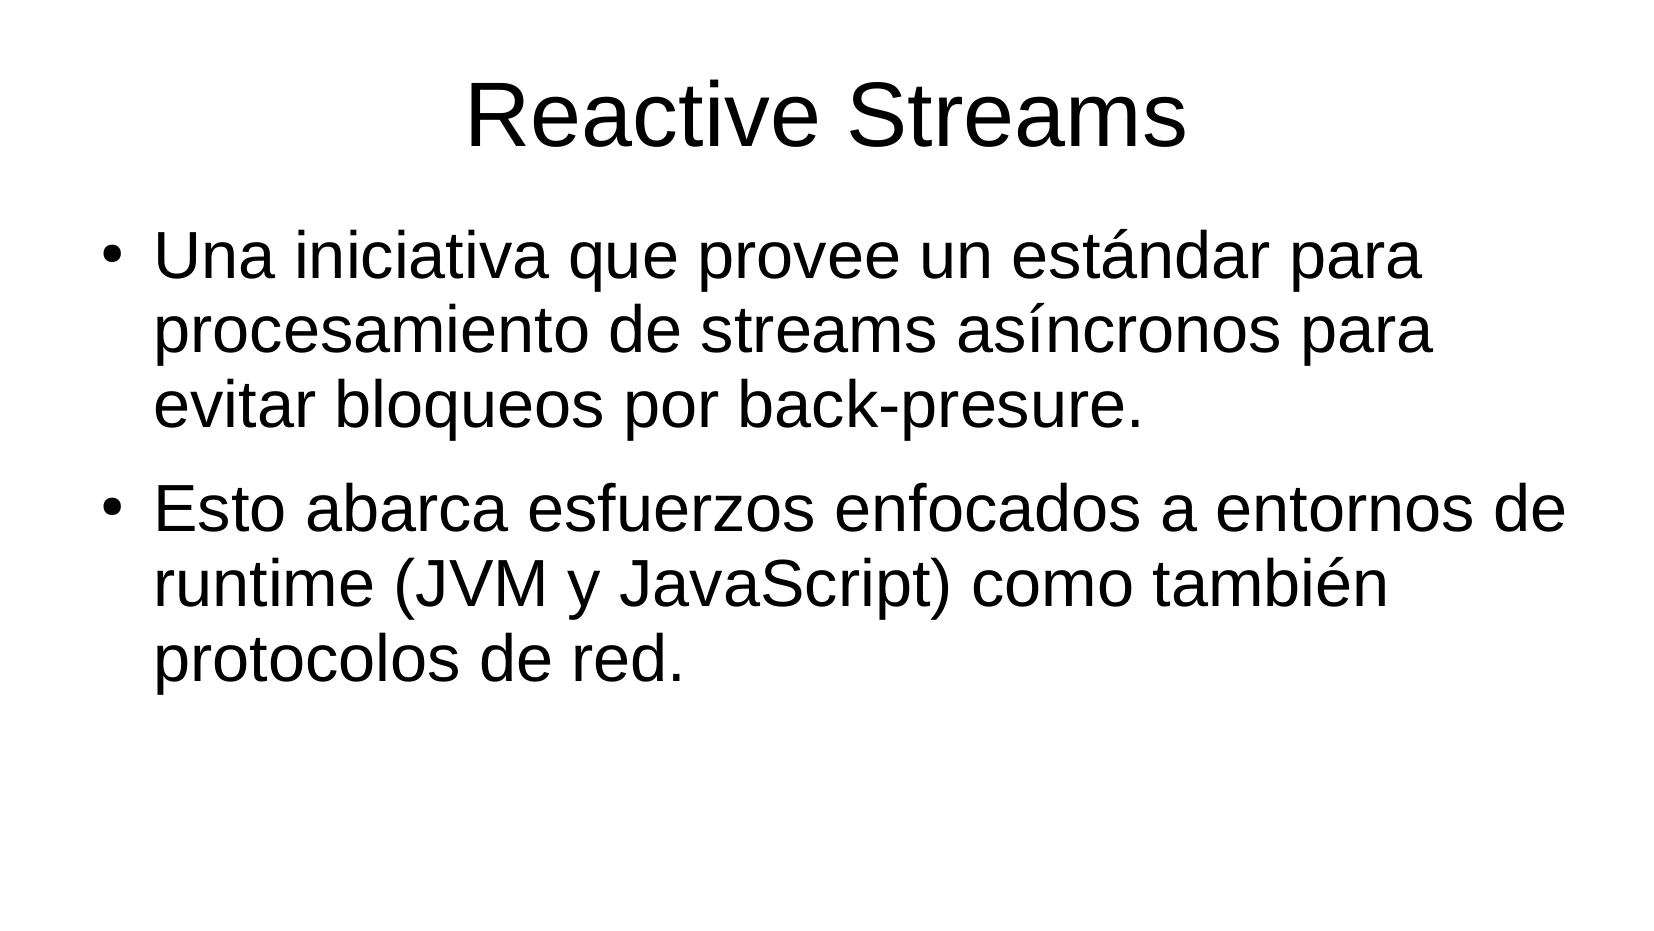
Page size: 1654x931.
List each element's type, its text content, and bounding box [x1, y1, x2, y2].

list Una iniciativa que provee un estándar para procesamiento de streams asíncronos para evitar bloqueos por back-presure. Esto abarca esfuerzos enfocados a entornos de runtime (JVM y JavaScript) como también protocolos de red. [82, 217, 1571, 758]
title Reactive Streams [82, 37, 1571, 193]
